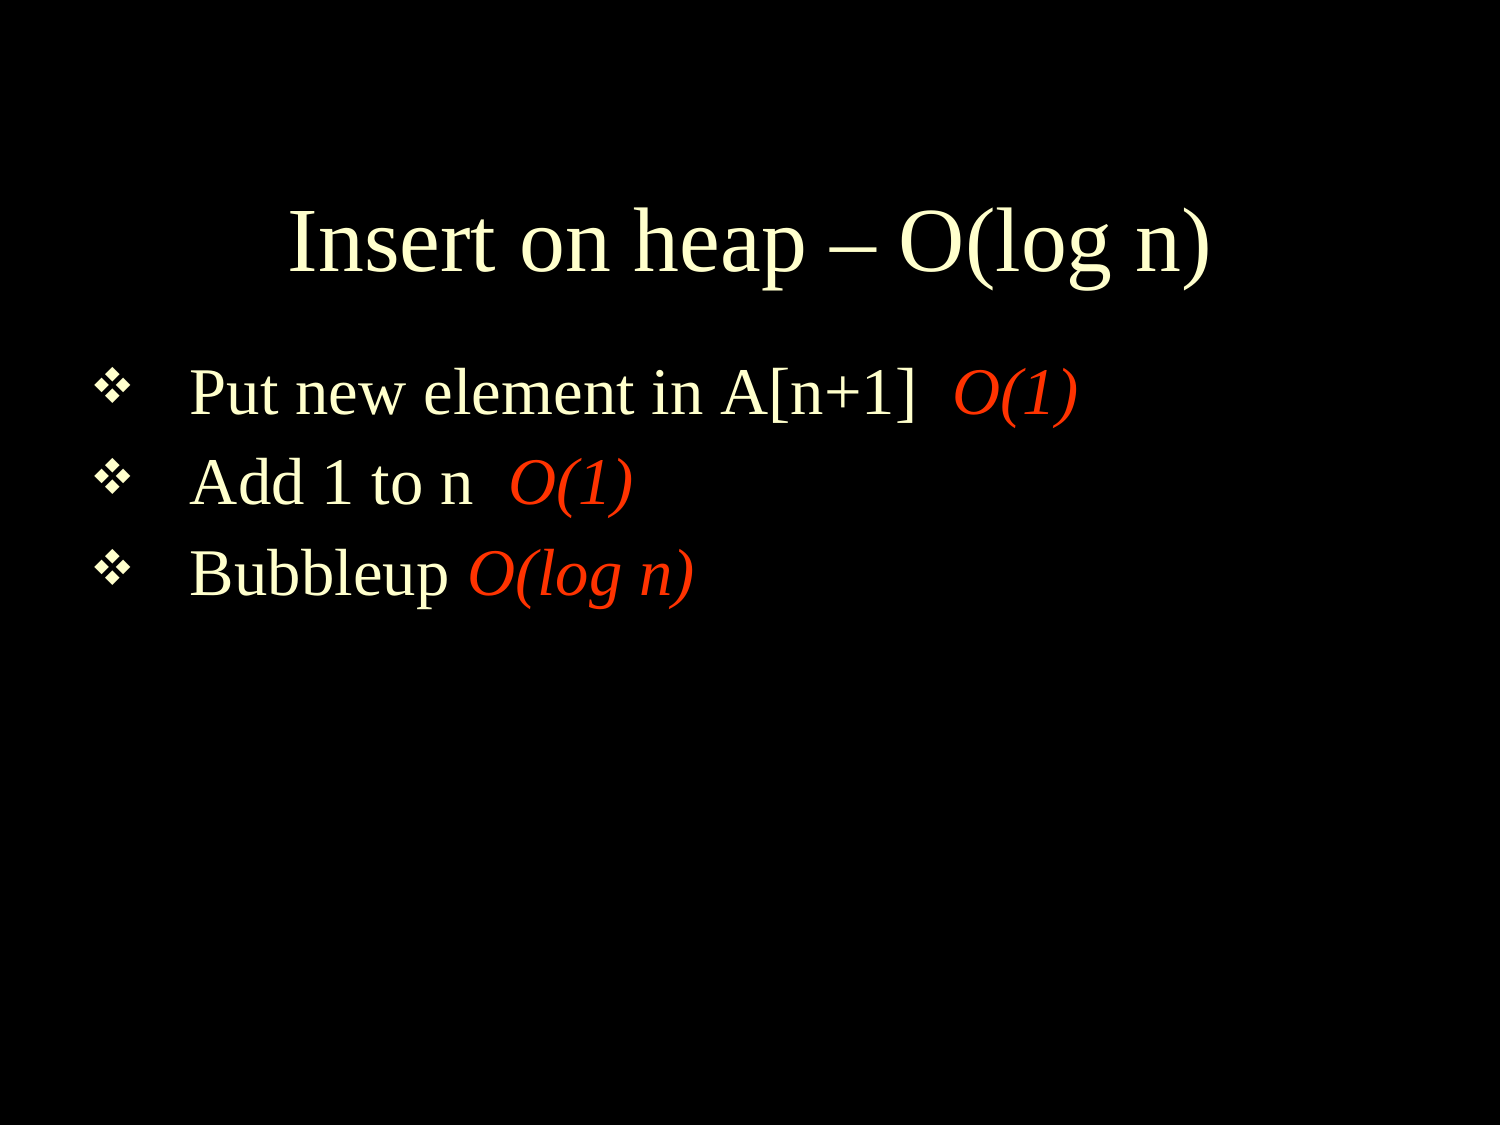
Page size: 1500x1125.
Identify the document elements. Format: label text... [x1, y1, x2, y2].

list Put new element in A[n+1] O(1) Add 1 to n O(1) Bubbleup O(log n) [75, 347, 1482, 1026]
title Insert on heap – O(log n) [22, 145, 1480, 336]
